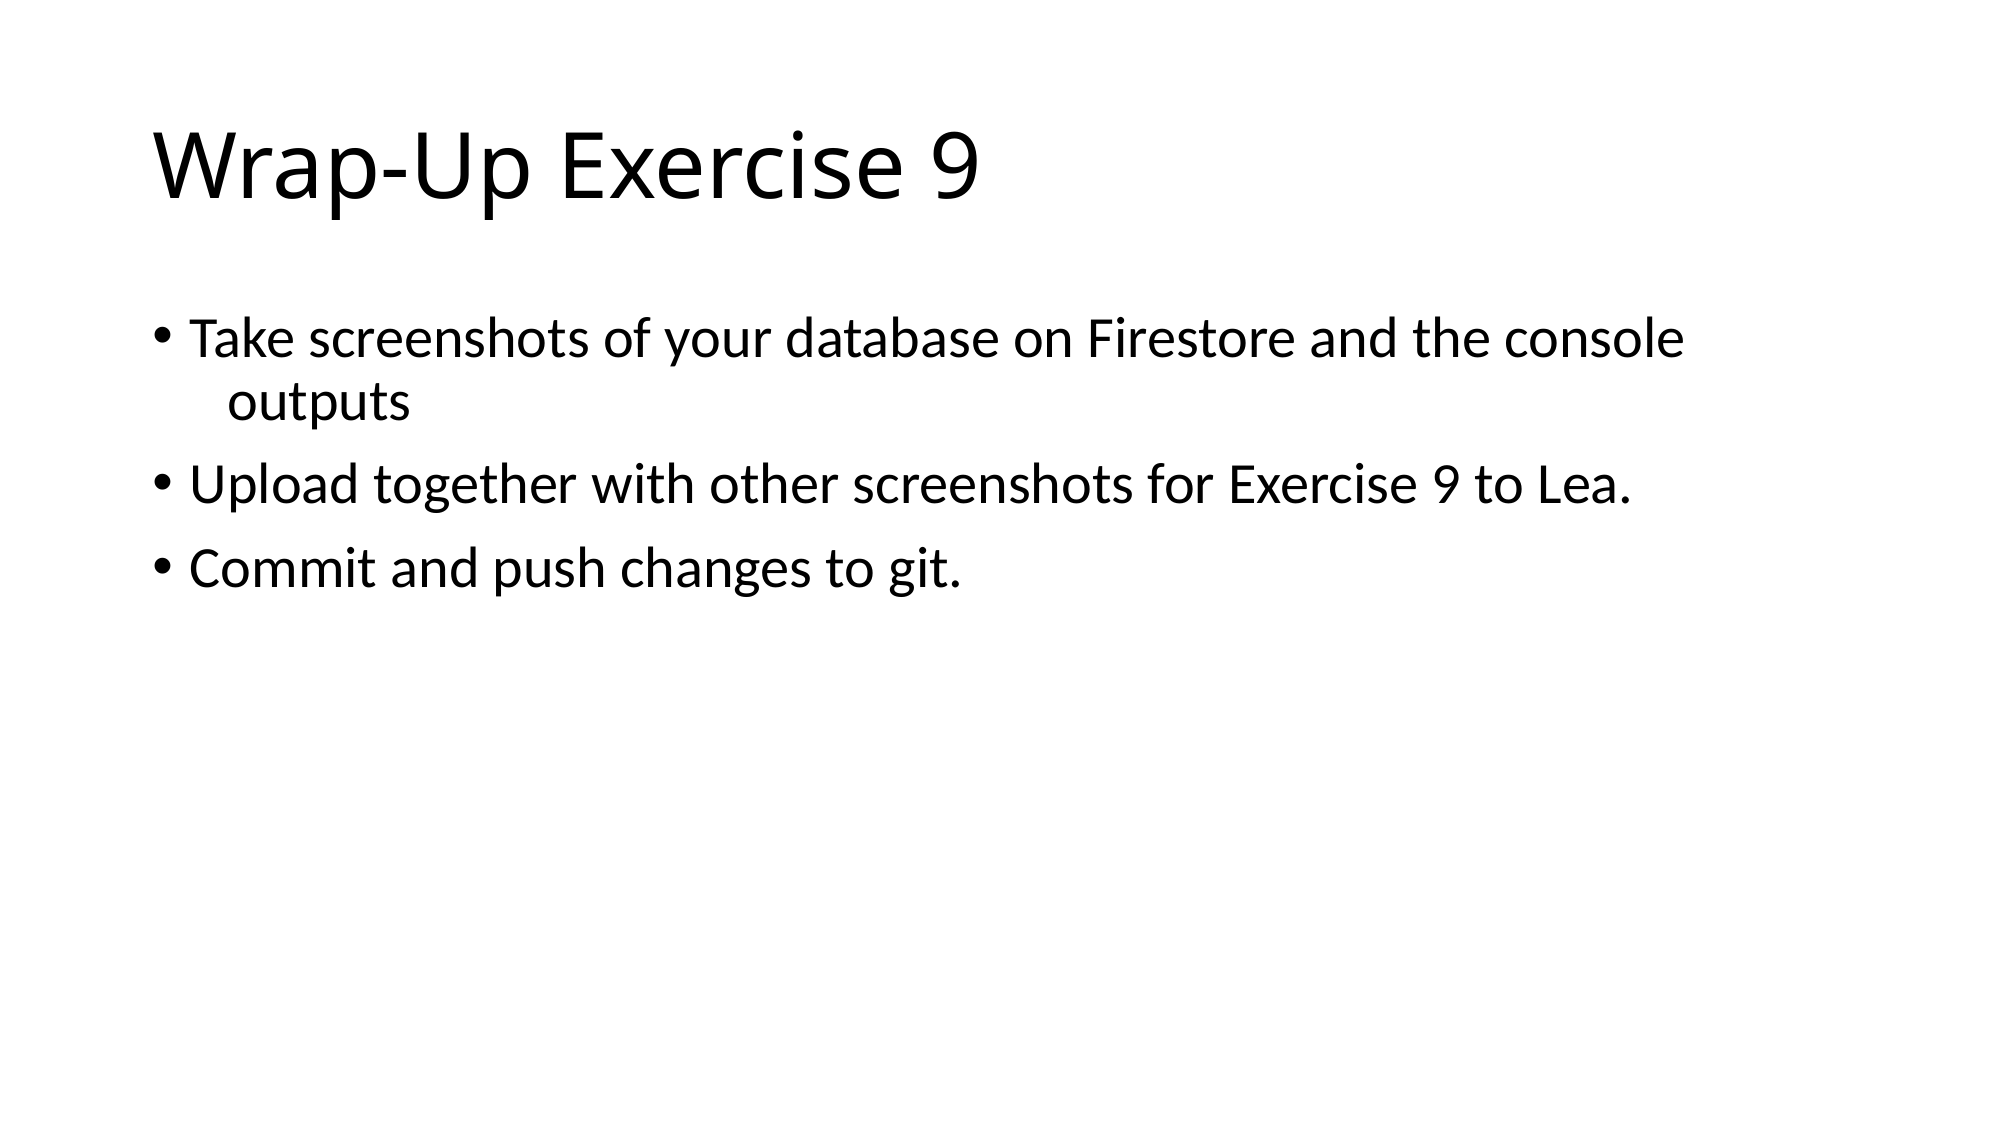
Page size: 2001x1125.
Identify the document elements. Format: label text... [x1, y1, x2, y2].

list Take screenshots of your database on Firestore and the console outputs Upload together with other screenshots for Exercise 9 to Lea. Commit and push changes to git. [137, 299, 1863, 1014]
title Wrap-Up Exercise 9 [137, 59, 1863, 278]
